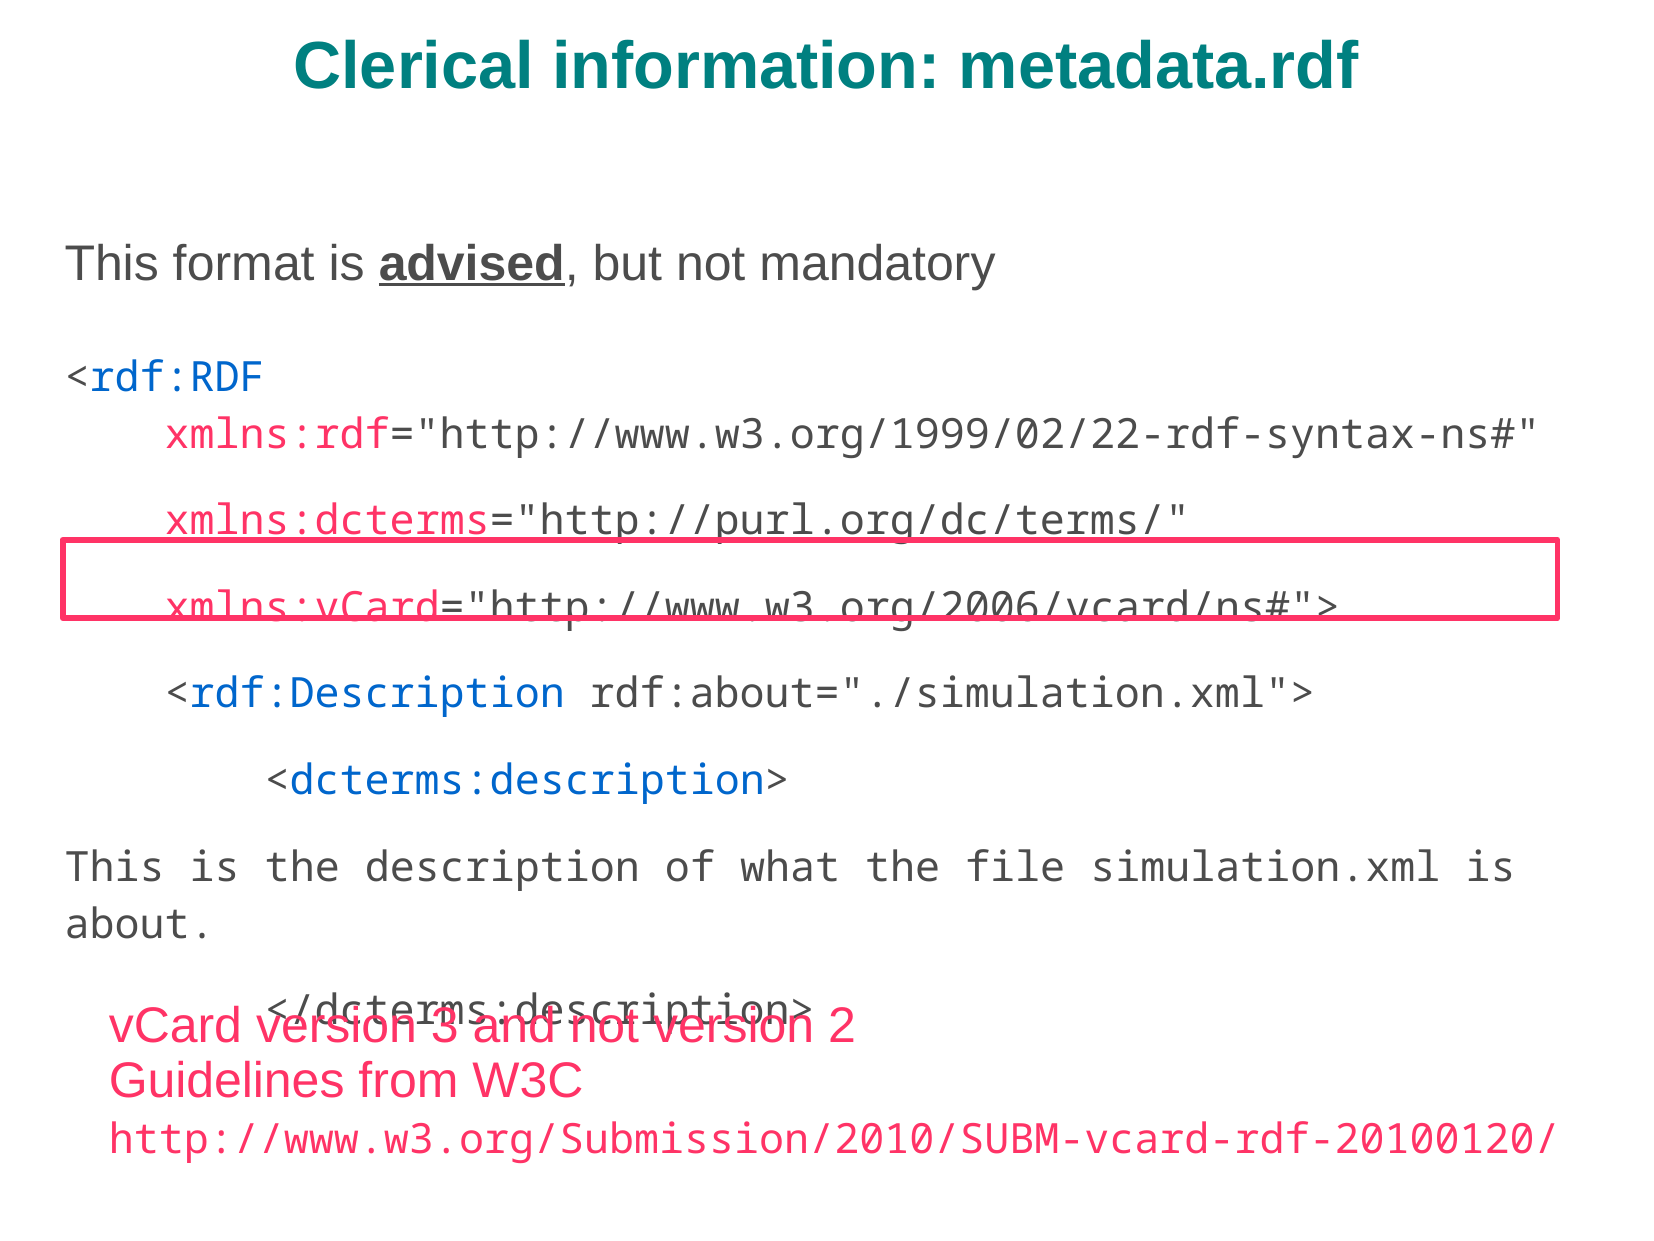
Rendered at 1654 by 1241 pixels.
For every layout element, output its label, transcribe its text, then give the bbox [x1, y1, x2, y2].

list This format is advised, but not mandatory <rdf:RDF xmlns:rdf="http://www.w3.org/1999/02/22-rdf-syntax-ns#" xmlns:dcterms="http://purl.org/dc/terms/" xmlns:vCard="http://www.w3.org/2006/vcard/ns#"> <rdf:Description rdf:about="./simulation.xml"> <dcterms:description> This is the description of what the file simulation.xml is about. </dcterms:description> [64, 235, 1624, 1142]
title Clerical information: metadata.rdf [82, 2, 1571, 129]
text_box vCard version 3 and not version 2 Guidelines from W3C http://www.w3.org/Submission/2010/SUBM-vcard-rdf-20100120/ [94, 989, 1589, 1241]
list This format is advised, but not mandatory <rdf:RDF xmlns:rdf="http://www.w3.org/1999/02/22-rdf-syntax-ns#" xmlns:dcterms="http://purl.org/dc/terms/" xmlns:vCard="http://www.w3.org/2006/vcard/ns#"> <rdf:Description rdf:about="./simulation.xml"> <dcterms:description> This is the description of what the file simulation.xml is about. </dcterms:description> [66, 543, 1555, 615]
